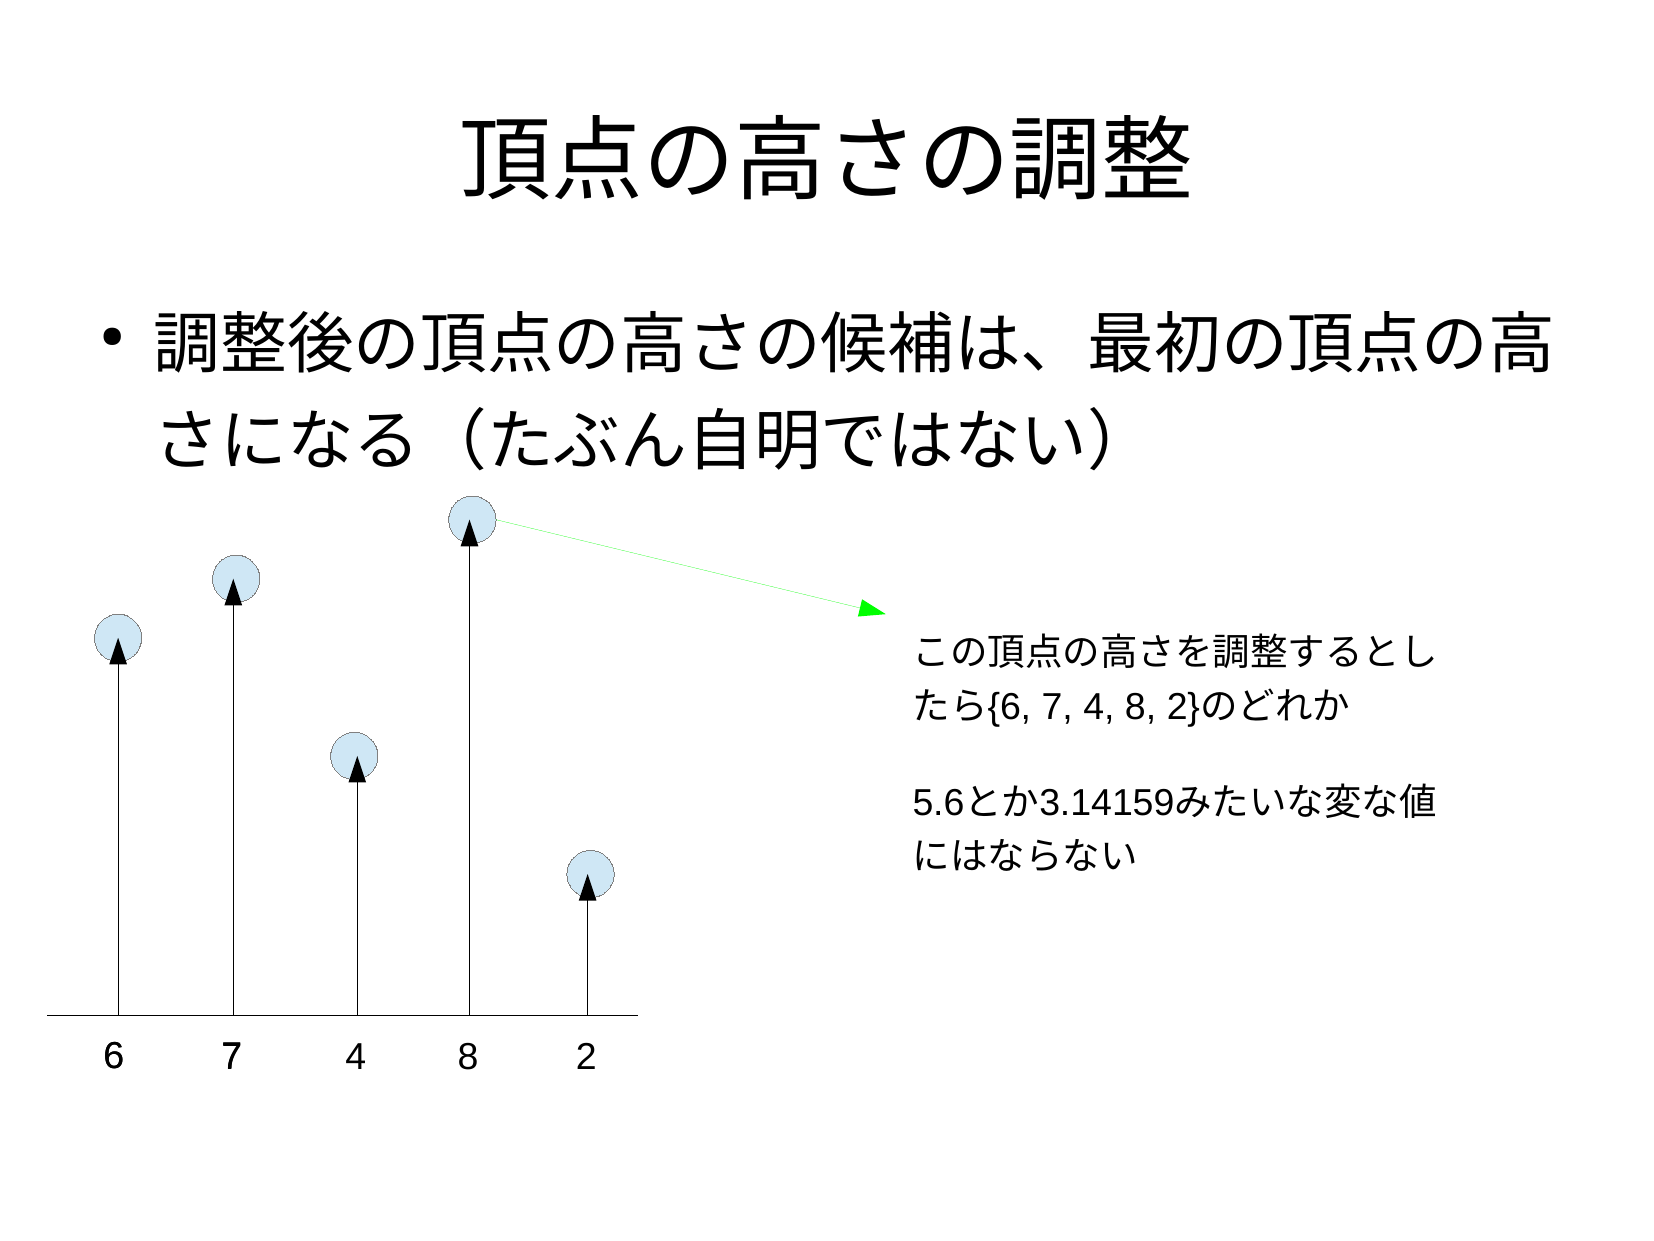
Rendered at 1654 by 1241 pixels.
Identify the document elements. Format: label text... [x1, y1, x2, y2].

text_box 4 [330, 1027, 378, 1085]
text_box [212, 555, 260, 602]
text_box 6 [88, 1027, 136, 1085]
text_box [566, 850, 615, 897]
title 頂点の高さの調整 [82, 49, 1571, 257]
text_box 8 [442, 1027, 491, 1085]
text_box [94, 614, 142, 661]
text_box この頂点の高さを調整するとしたら{6, 7, 4, 8, 2}のどれか 5.6とか3.14159みたいな変な値にはならない [897, 614, 1453, 826]
text_box [448, 496, 497, 543]
text_box 7 [206, 1027, 254, 1085]
text_box 2 [561, 1027, 609, 1085]
list 調整後の頂点の高さの候補は、最初の頂点の高さになる（たぶん自明ではない） [82, 290, 1571, 1109]
text_box [330, 732, 378, 779]
